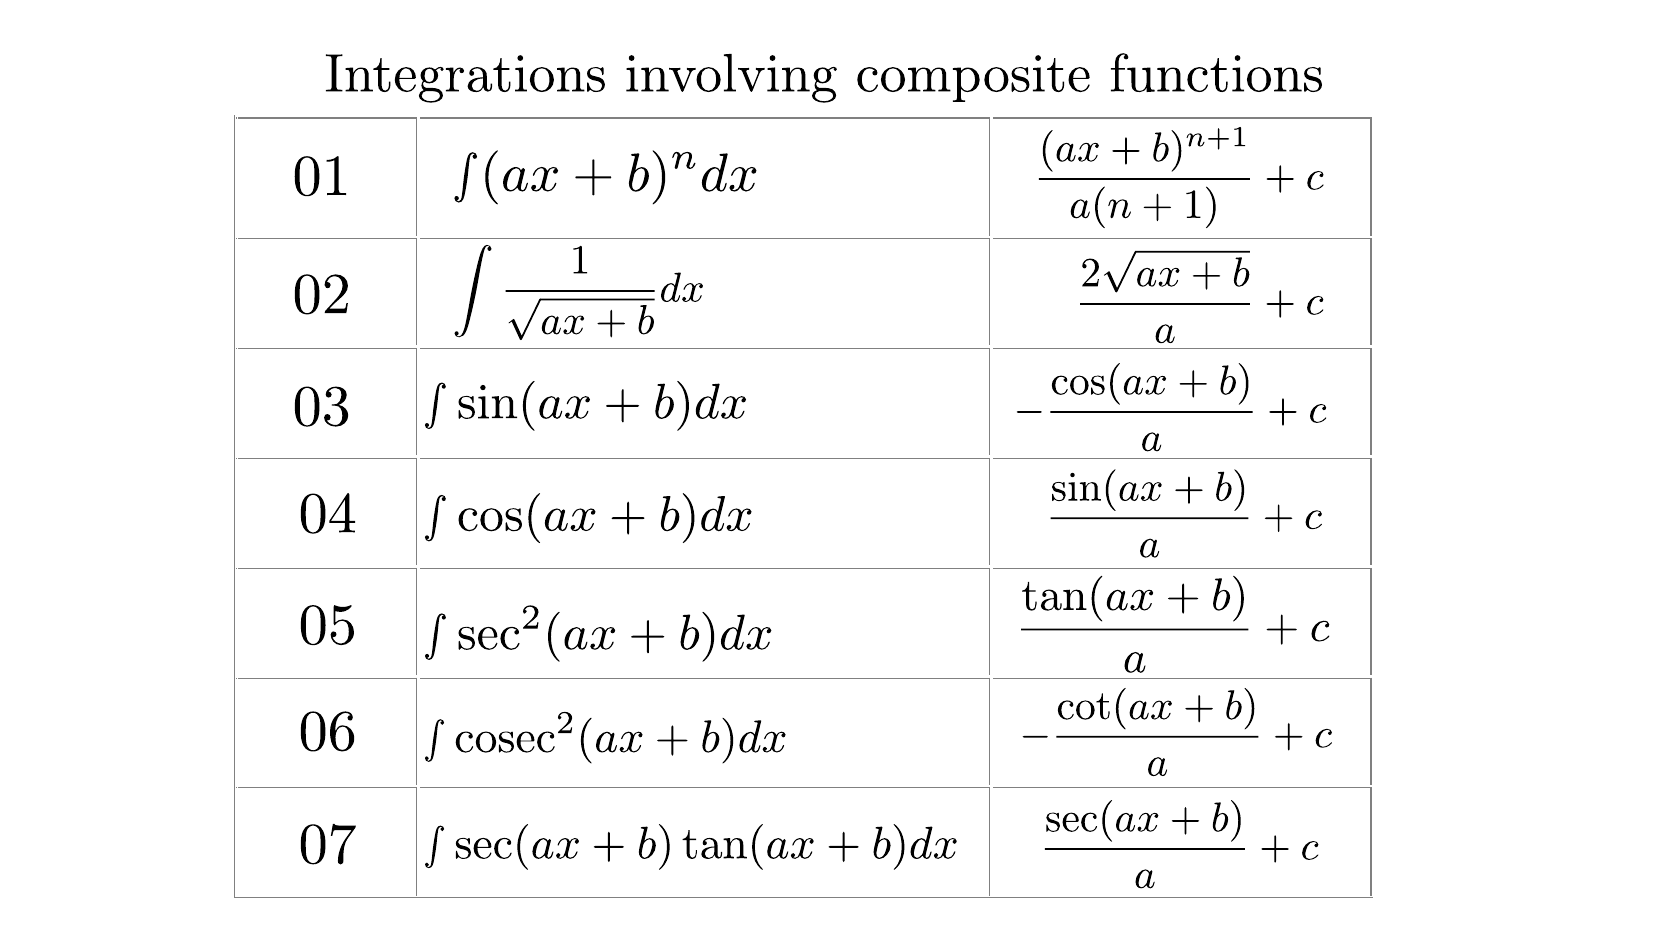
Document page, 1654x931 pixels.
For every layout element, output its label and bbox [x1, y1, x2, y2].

table_cell [993, 788, 1370, 895]
text_box [325, 53, 1323, 103]
table_header [238, 119, 416, 236]
text_box [424, 824, 957, 870]
table_cell [238, 788, 416, 895]
text_box [300, 711, 355, 752]
table_cell [238, 239, 416, 345]
text_box [424, 605, 772, 662]
text_box [294, 386, 349, 427]
text_box [1044, 800, 1319, 889]
text_box [1050, 469, 1322, 558]
text_box [1038, 126, 1324, 229]
table_cell [993, 459, 1370, 565]
table_cell [238, 349, 416, 455]
table_cell [993, 239, 1370, 345]
table_cell [238, 679, 416, 785]
text_box [424, 711, 786, 764]
text_box [454, 150, 757, 205]
text_box [1015, 363, 1327, 452]
table_header [420, 119, 989, 236]
table_cell [420, 459, 989, 565]
table_cell [420, 679, 989, 785]
text_box [294, 156, 347, 197]
text_box [300, 605, 354, 646]
text_box [1021, 687, 1332, 777]
text_box [424, 493, 752, 544]
text_box [300, 492, 356, 534]
text_box [424, 380, 747, 431]
table_cell [420, 788, 989, 895]
table_cell [993, 679, 1370, 785]
text_box [294, 274, 348, 315]
text_box [454, 244, 703, 341]
text_box [1080, 250, 1324, 344]
table_cell [993, 349, 1370, 455]
table_cell [993, 569, 1370, 675]
table_cell [420, 349, 989, 455]
title [47, 37, 1607, 910]
table_cell [238, 459, 416, 565]
table_cell [238, 569, 416, 675]
text_box [1021, 575, 1330, 673]
text_box [300, 823, 356, 865]
table_cell [420, 239, 989, 345]
table_cell [420, 569, 989, 675]
table_header [993, 119, 1370, 236]
